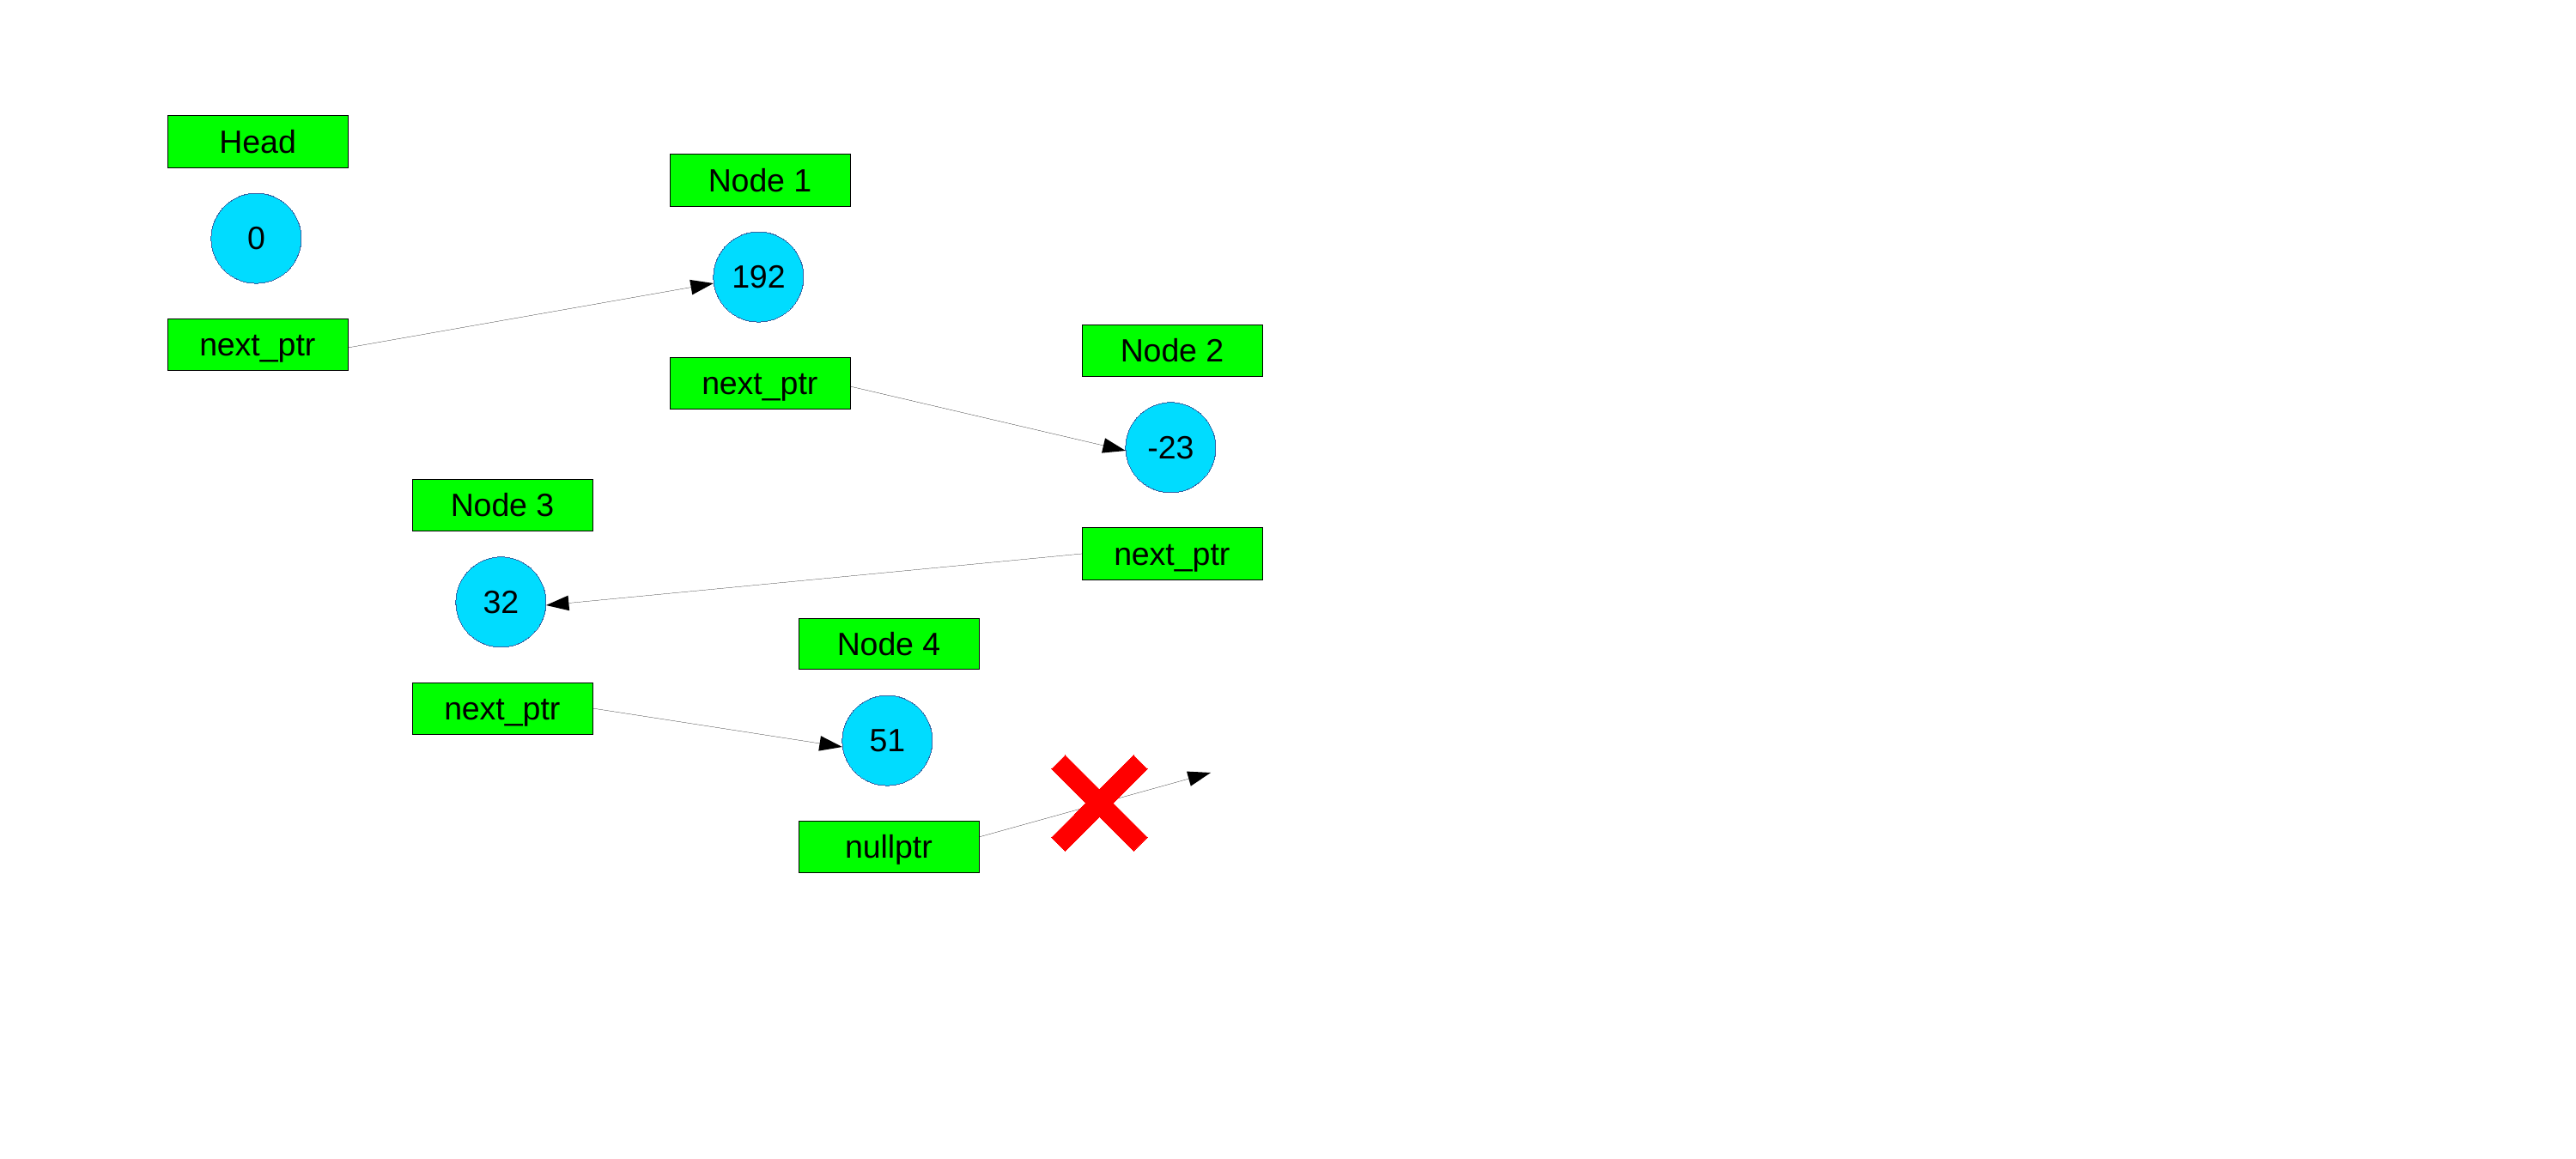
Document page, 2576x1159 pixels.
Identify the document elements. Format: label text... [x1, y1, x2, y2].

text_box [1051, 755, 1148, 852]
text_box next_ptr [670, 357, 851, 410]
text_box Head [167, 115, 349, 168]
text_box Node 2 [1082, 325, 1263, 377]
text_box -23 [1125, 402, 1216, 493]
text_box next_ptr [1082, 527, 1263, 580]
text_box 32 [455, 556, 546, 647]
text_box next_ptr [412, 683, 593, 735]
text_box Node 1 [670, 154, 851, 207]
text_box 0 [210, 193, 301, 284]
text_box Node 3 [412, 479, 593, 531]
text_box next_ptr [167, 319, 349, 371]
text_box 192 [713, 232, 804, 323]
text_box 51 [841, 695, 933, 786]
text_box Node 4 [799, 618, 980, 670]
text_box nullptr [799, 821, 980, 873]
